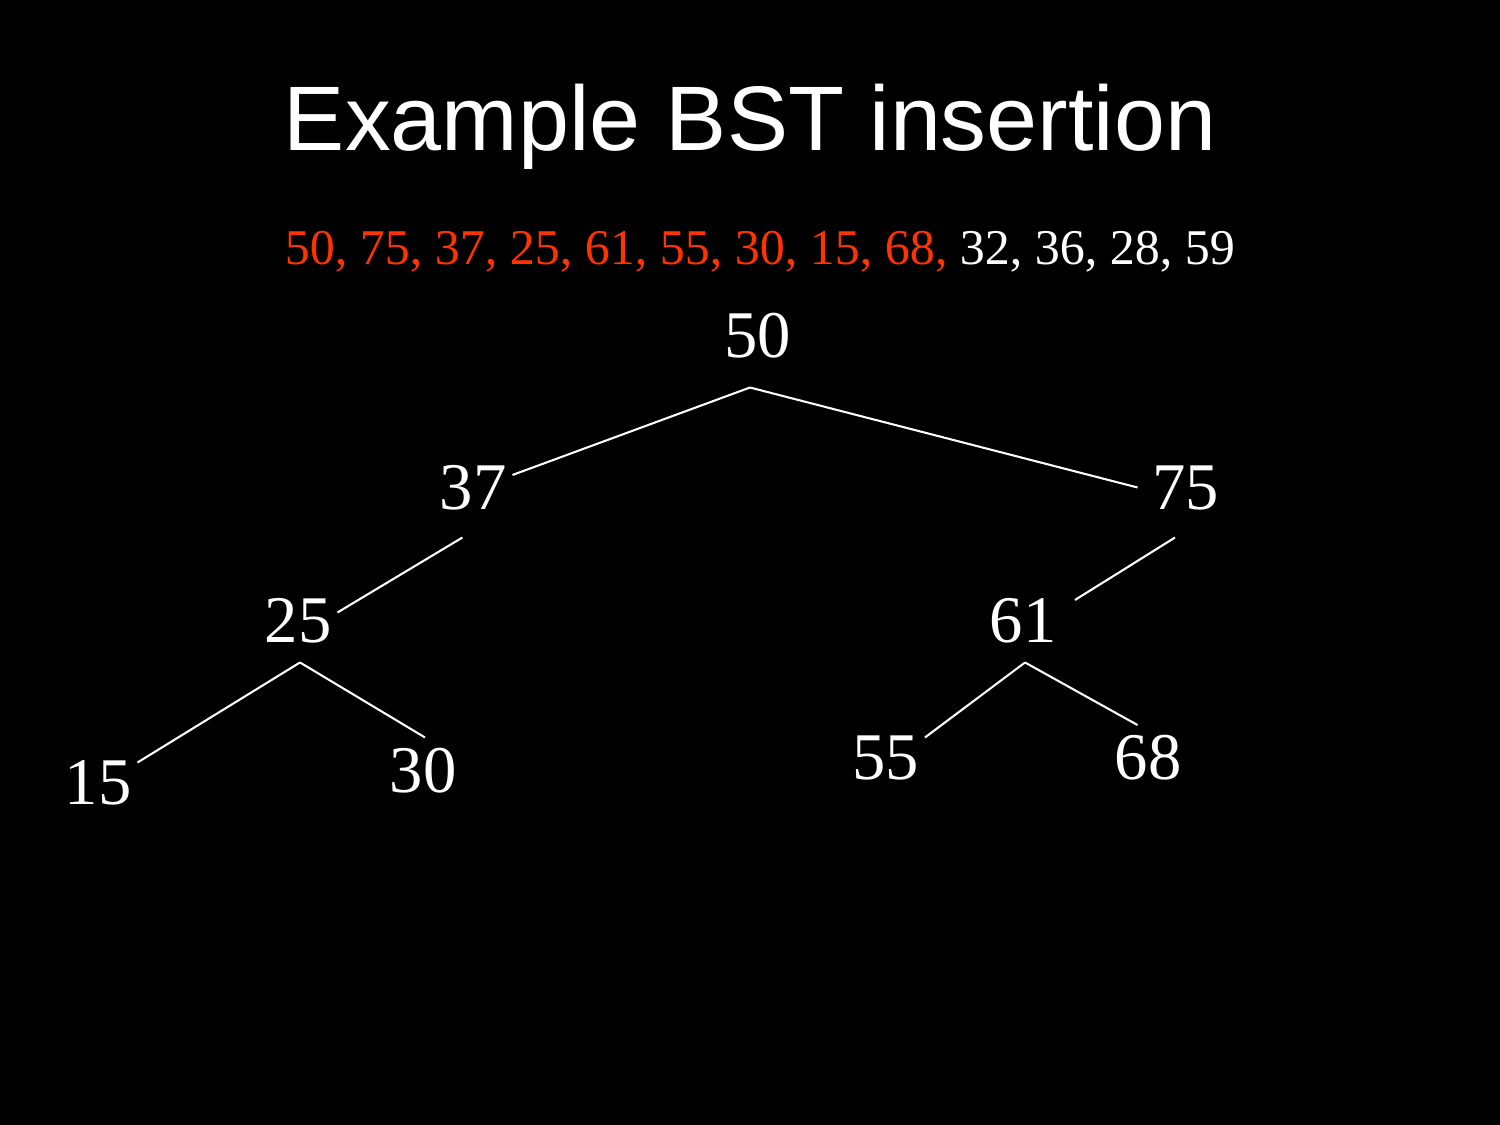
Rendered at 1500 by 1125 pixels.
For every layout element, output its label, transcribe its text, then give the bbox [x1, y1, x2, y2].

text_box 68 [1100, 712, 1197, 802]
text_box 25 [250, 574, 347, 665]
text_box 15 [50, 737, 147, 827]
text_box 50 [709, 290, 807, 381]
text_box 75 [1137, 442, 1235, 532]
title Example BST insertion [22, 50, 1480, 188]
text_box 55 [837, 712, 935, 802]
text_box 50, 75, 37, 25, 61, 55, 30, 15, 68, 32, 36, 28, 59 [270, 212, 1250, 284]
text_box 61 [975, 574, 1072, 665]
text_box 30 [375, 724, 472, 815]
text_box 37 [425, 442, 522, 532]
